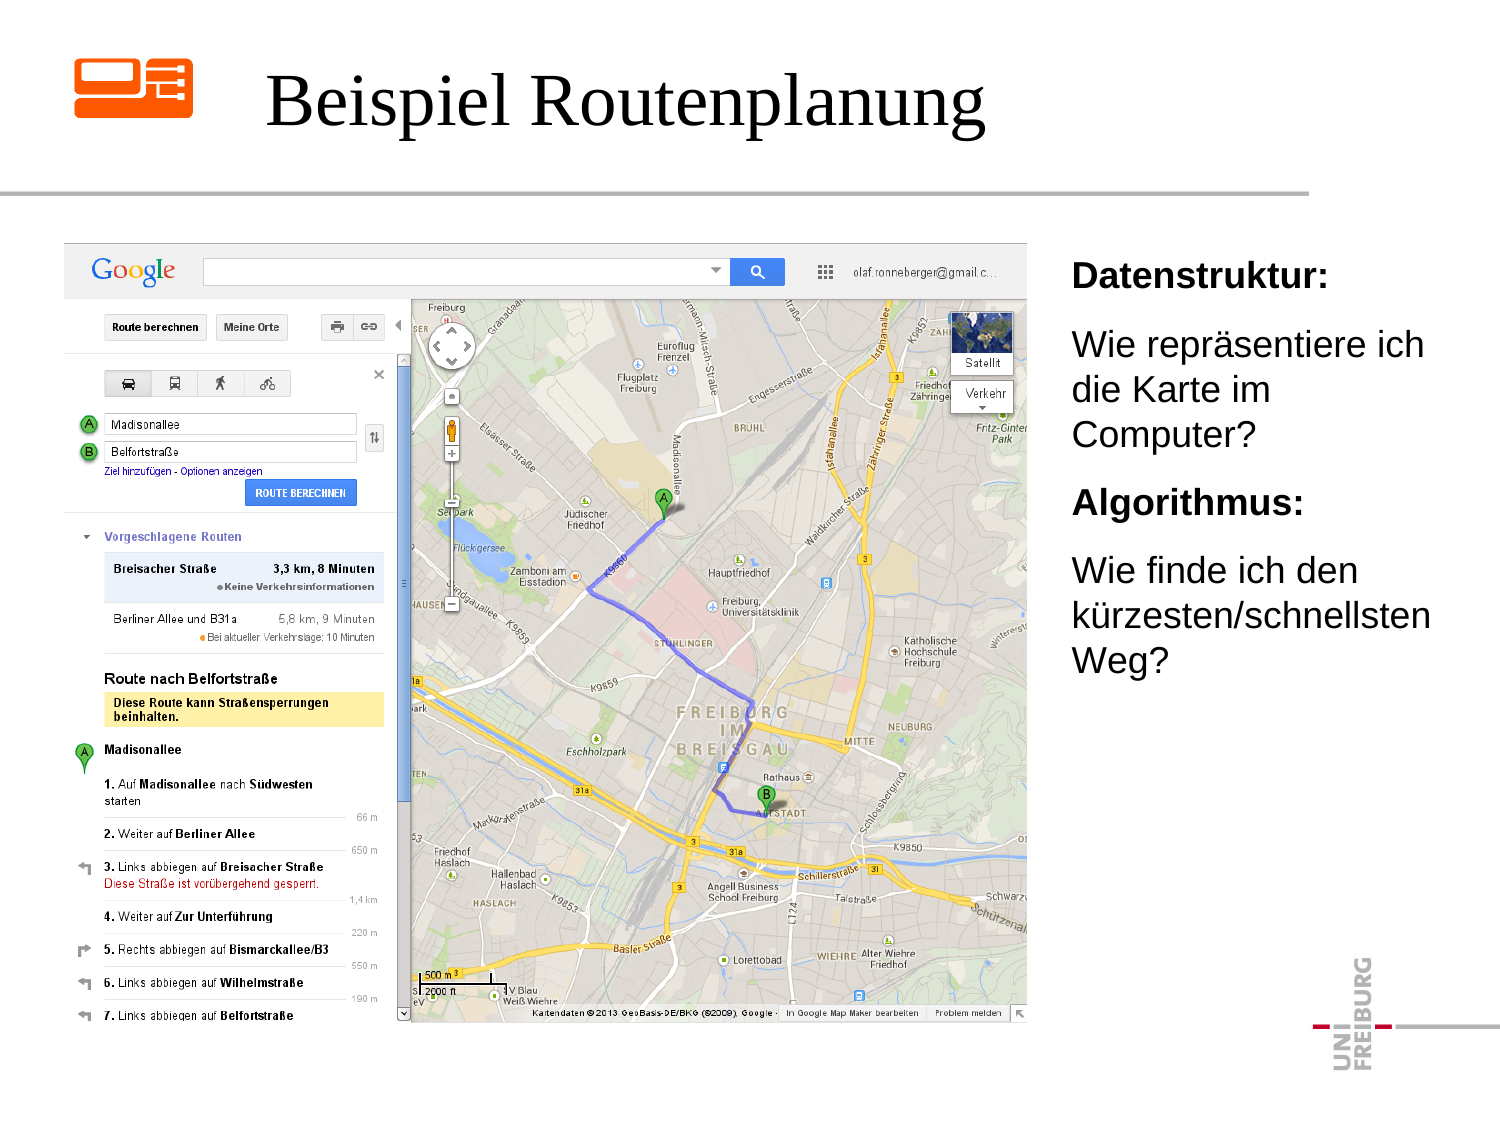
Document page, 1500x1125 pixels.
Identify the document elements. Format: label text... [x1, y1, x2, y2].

picture [0, 0, 1500, 1125]
text_box Datenstruktur: Wie repräsentiere ich die Karte im Computer? Algorithmus: Wie finde ich den kürzesten/schnellsten Weg? [1056, 243, 1471, 690]
text_box Beispiel Routenplanung [265, 50, 1270, 169]
